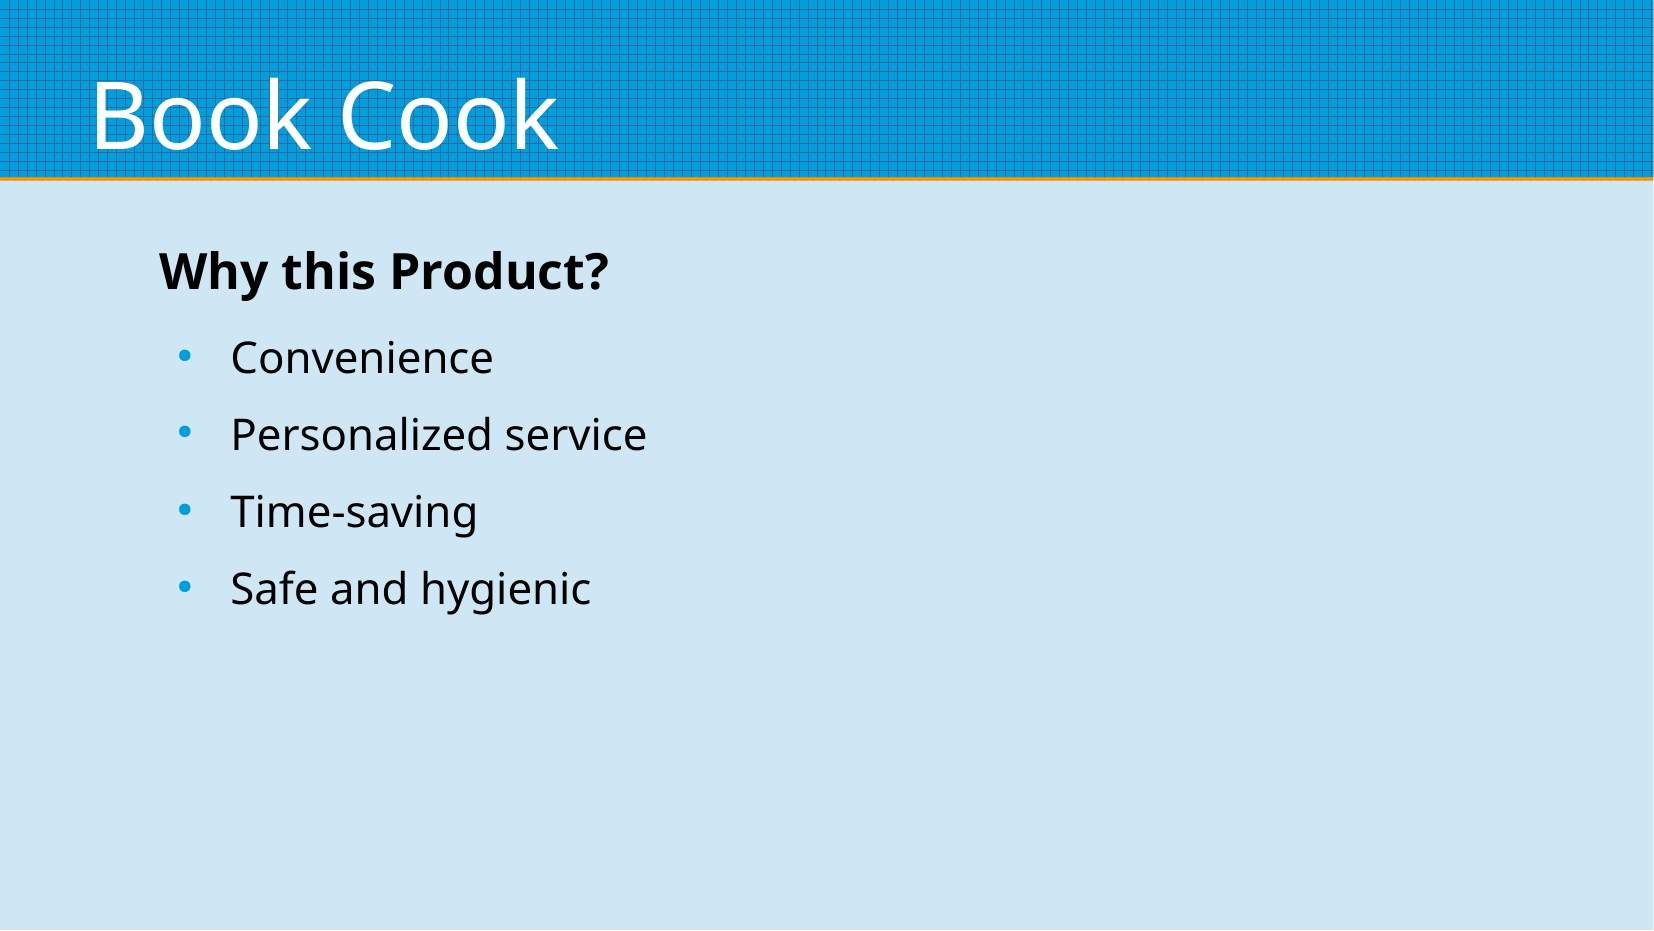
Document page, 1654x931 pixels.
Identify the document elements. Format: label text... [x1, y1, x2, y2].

list Why this Product? Convenience Personalized service Time-saving Safe and hygienic [88, 236, 1565, 813]
title Book Cook [88, 14, 1565, 178]
